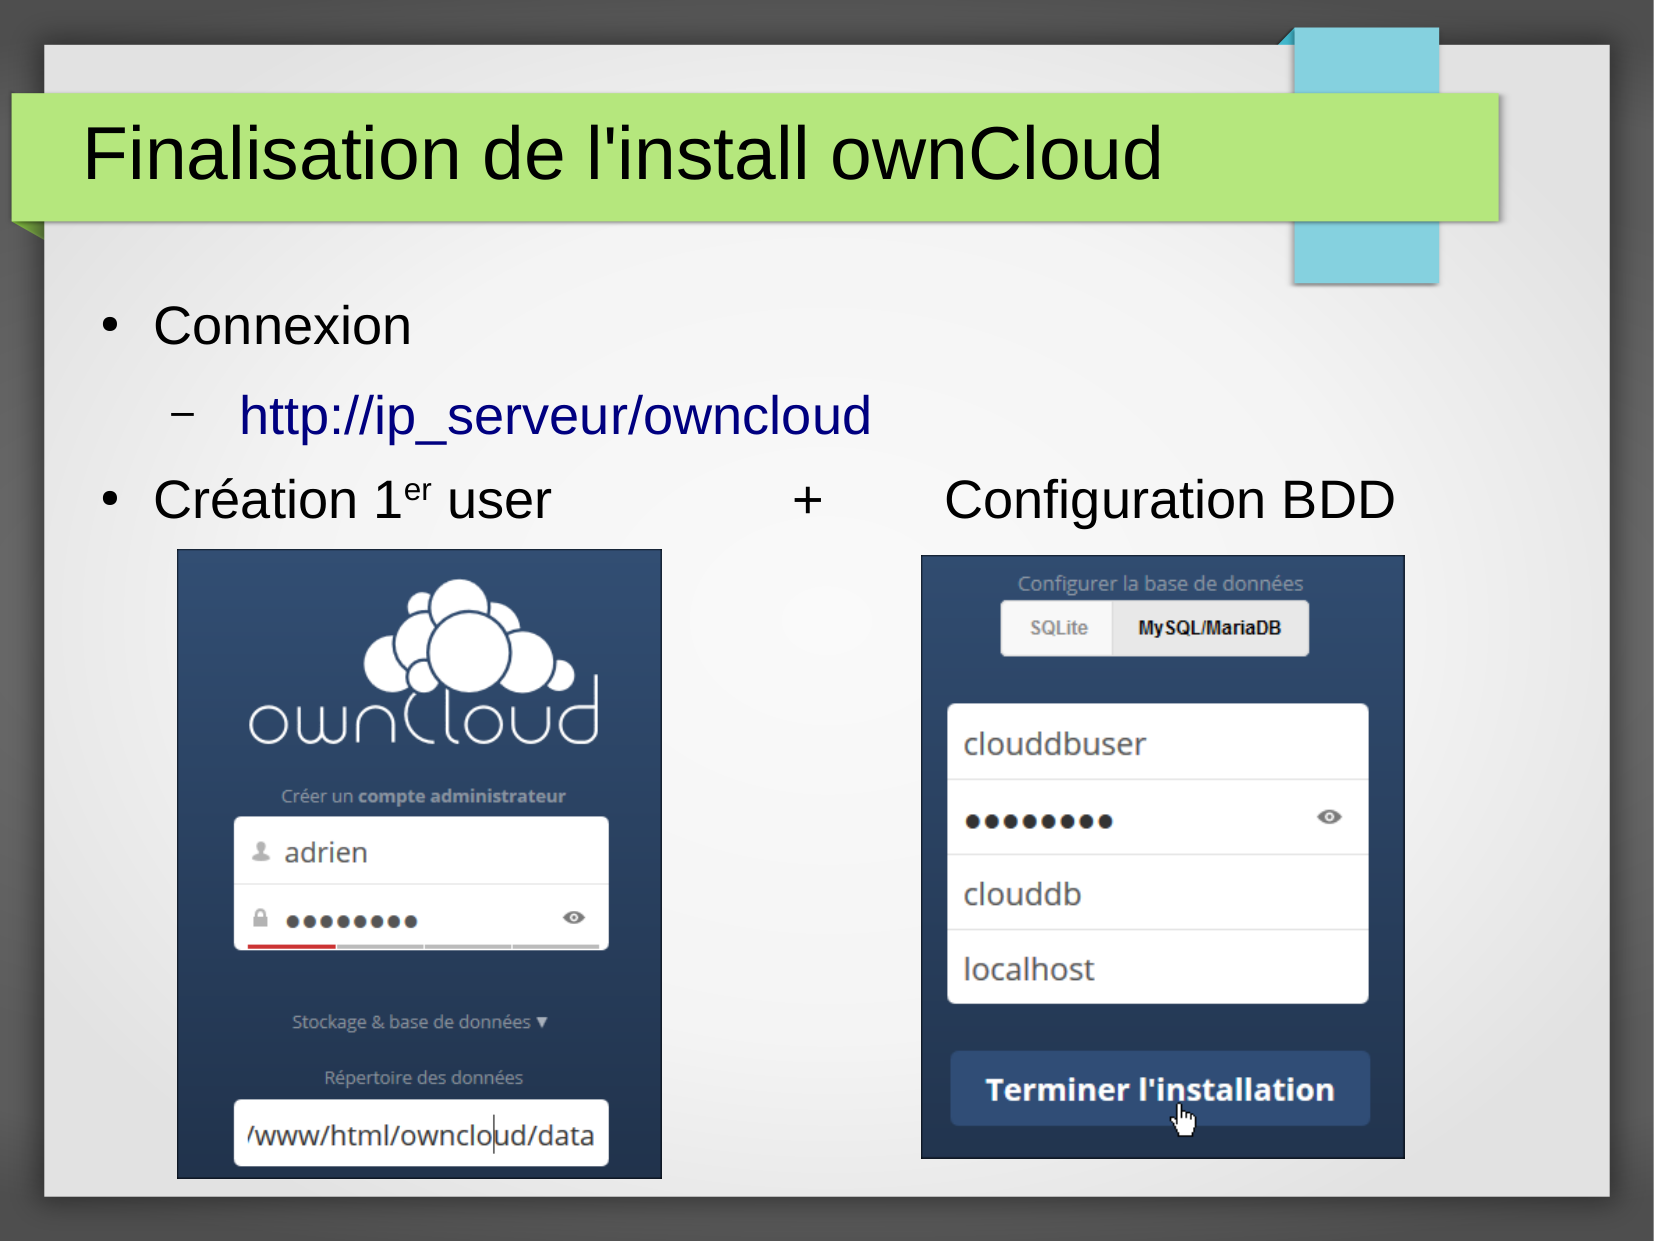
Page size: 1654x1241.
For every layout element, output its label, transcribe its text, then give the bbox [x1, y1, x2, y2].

title Finalisation de l'install ownCloud [82, 94, 1264, 213]
picture [0, 0, 1654, 1241]
list Connexion http://ip_serveur/owncloud Création 1er user + Configuration BDD [82, 295, 1571, 1015]
